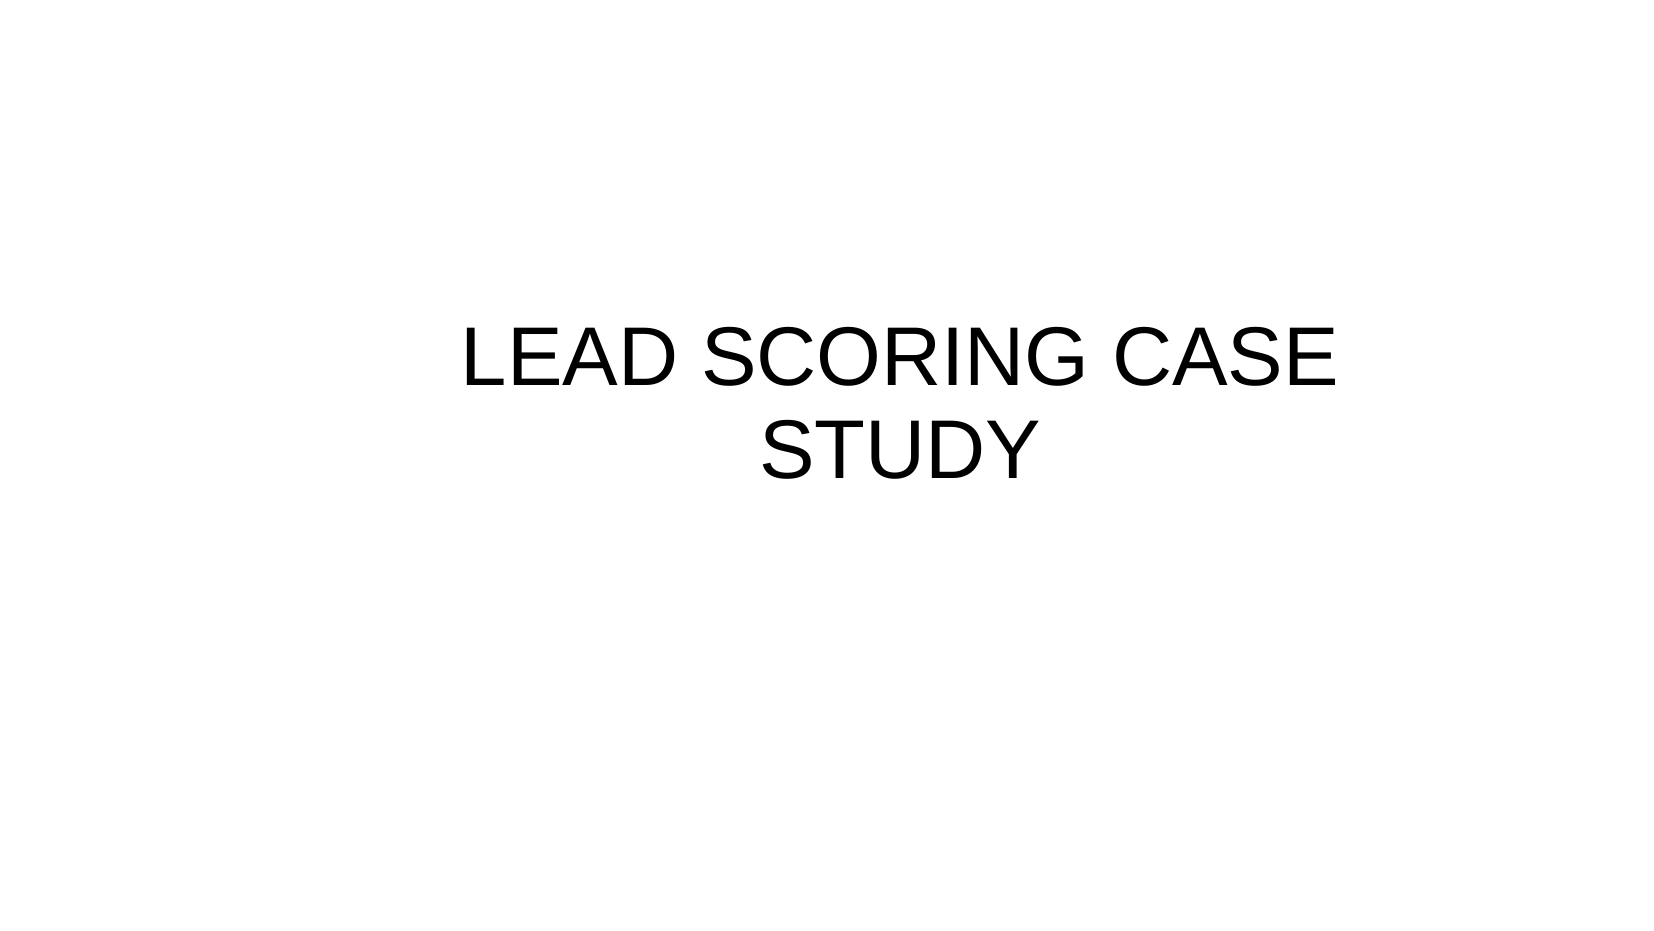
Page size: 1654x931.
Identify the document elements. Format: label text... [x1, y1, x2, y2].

text_box LEAD SCORING CASE STUDY [375, 303, 1426, 504]
